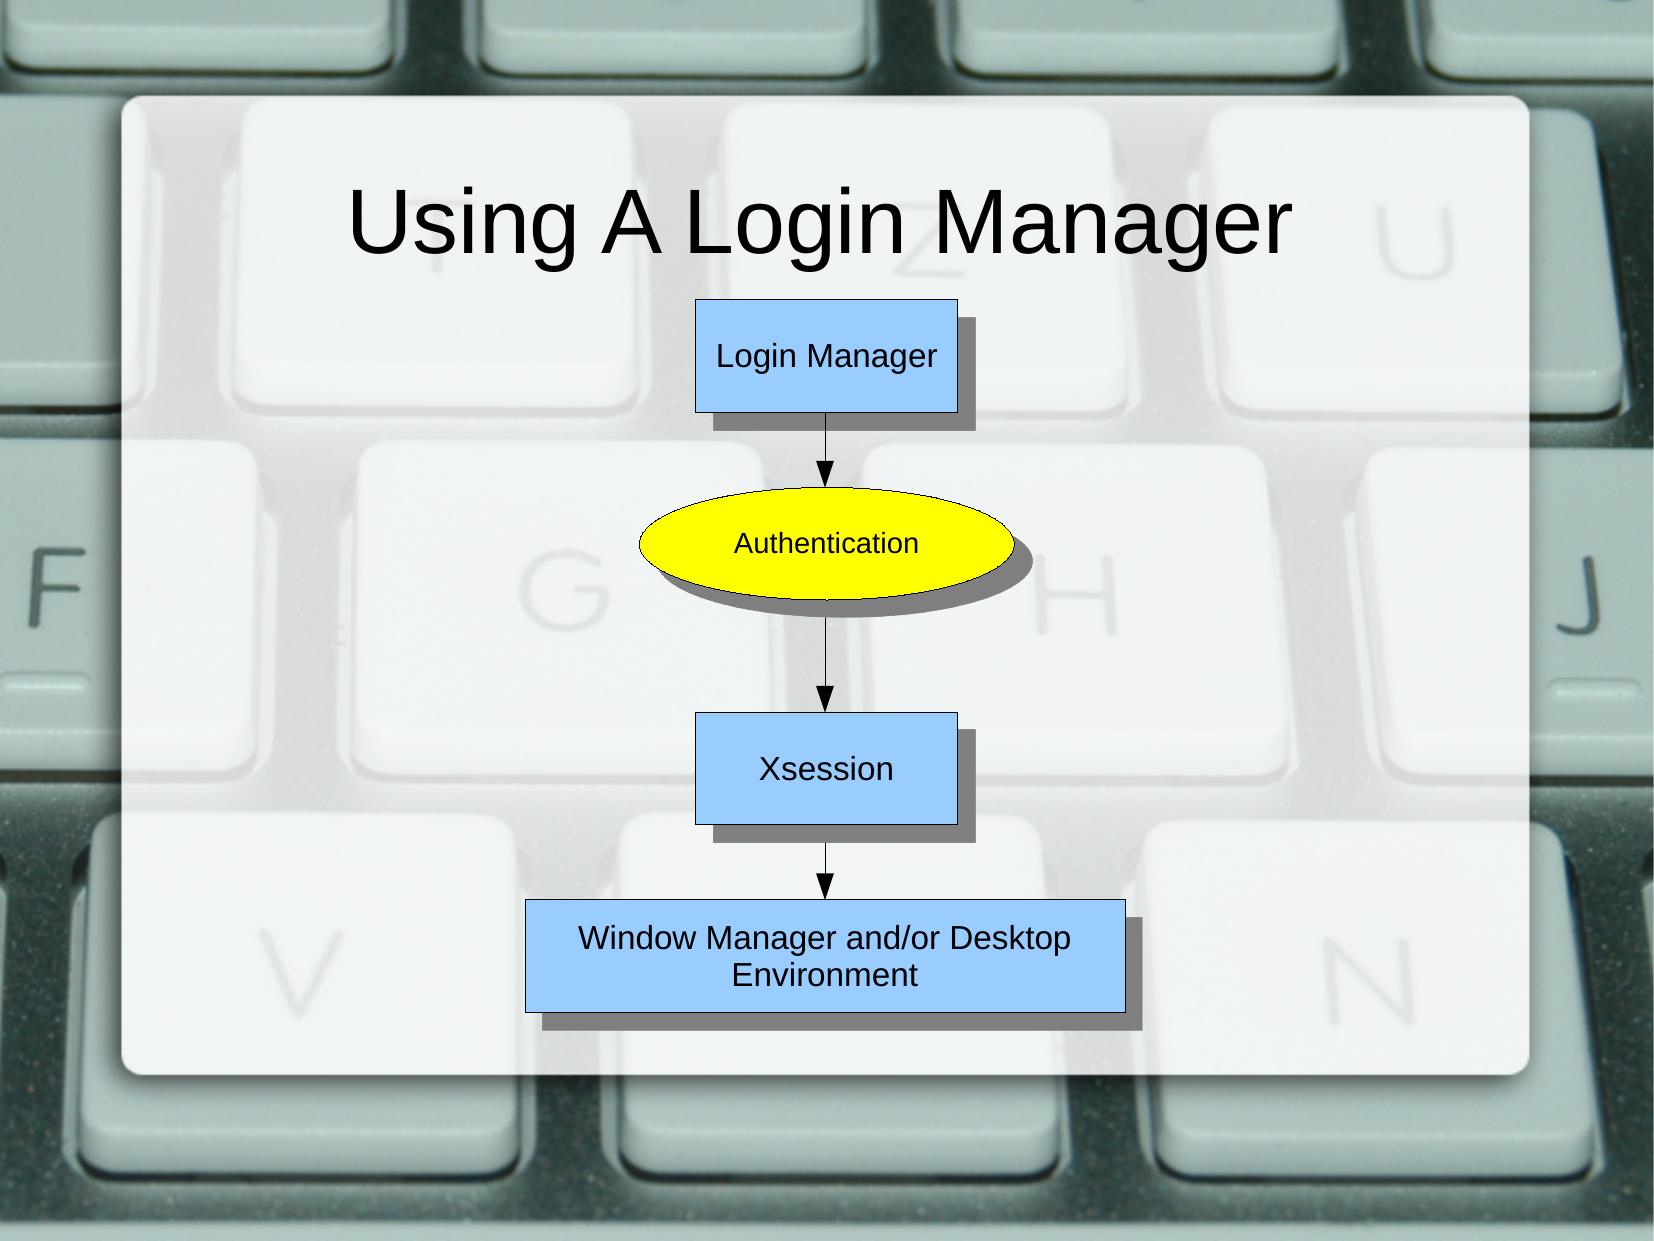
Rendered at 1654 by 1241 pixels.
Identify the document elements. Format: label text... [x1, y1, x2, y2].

title Using A Login Manager [135, 117, 1506, 325]
text_box Xsession [695, 712, 958, 825]
text_box Authentication [639, 487, 1015, 601]
picture [0, 0, 1654, 1241]
text_box Login Manager [695, 299, 958, 413]
text_box Window Manager and/or Desktop Environment [525, 899, 1126, 1013]
